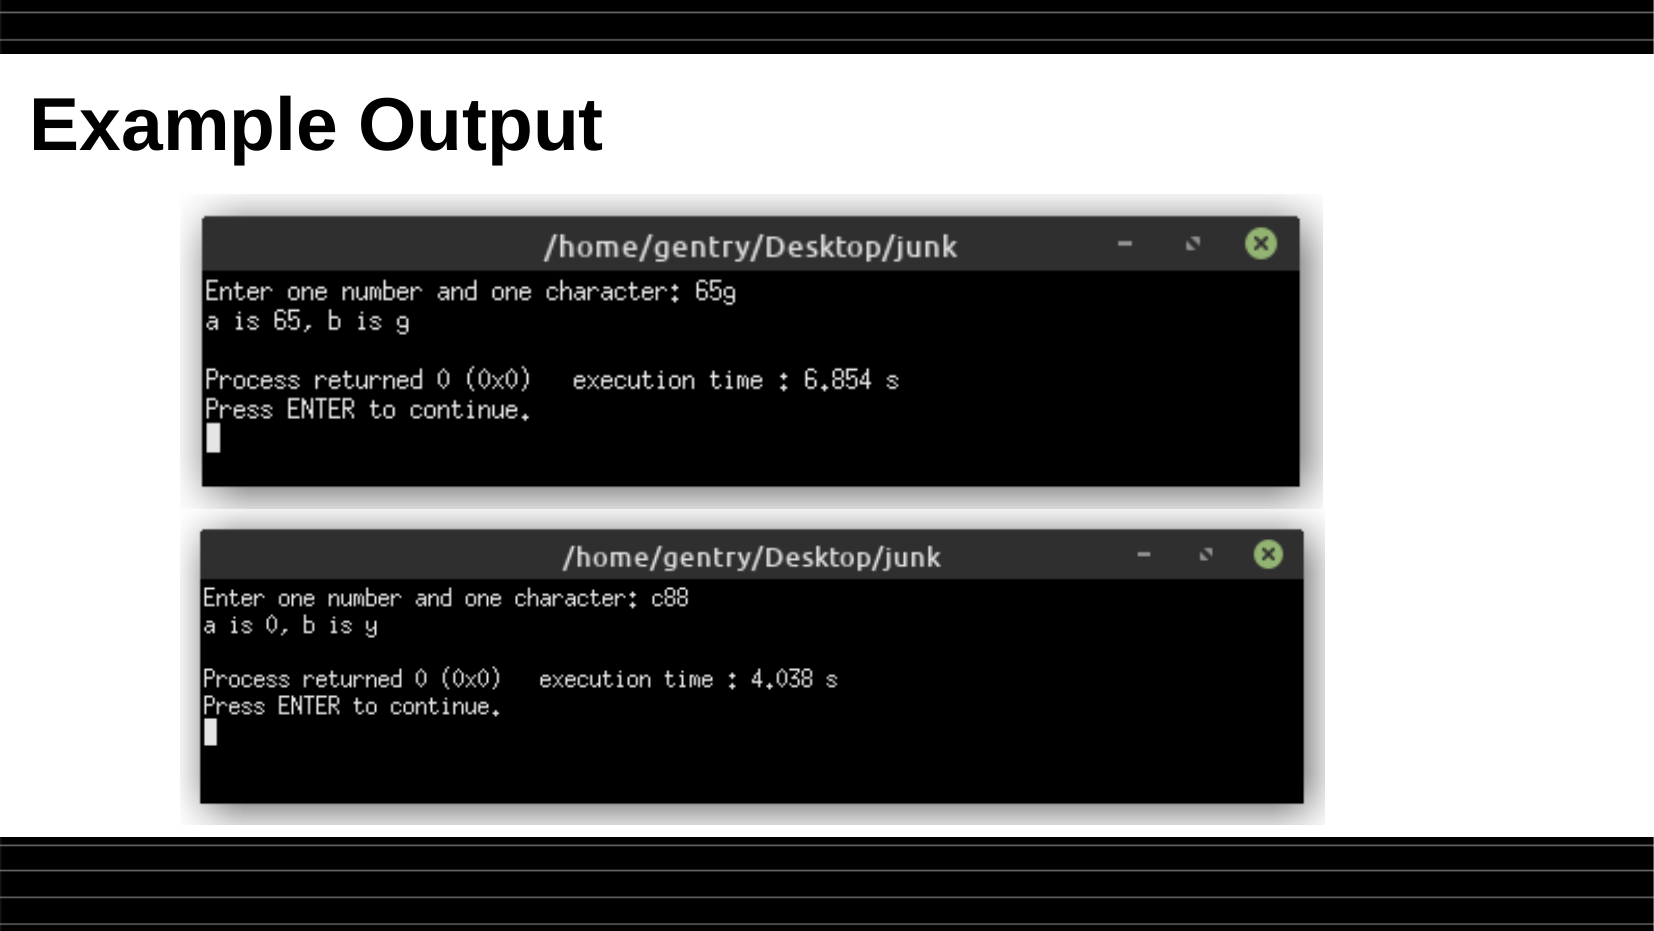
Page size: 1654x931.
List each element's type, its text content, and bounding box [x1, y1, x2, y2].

picture [0, 837, 1654, 931]
picture [180, 194, 1325, 826]
picture [0, 0, 1654, 54]
text_box Example Output [15, 75, 1591, 174]
